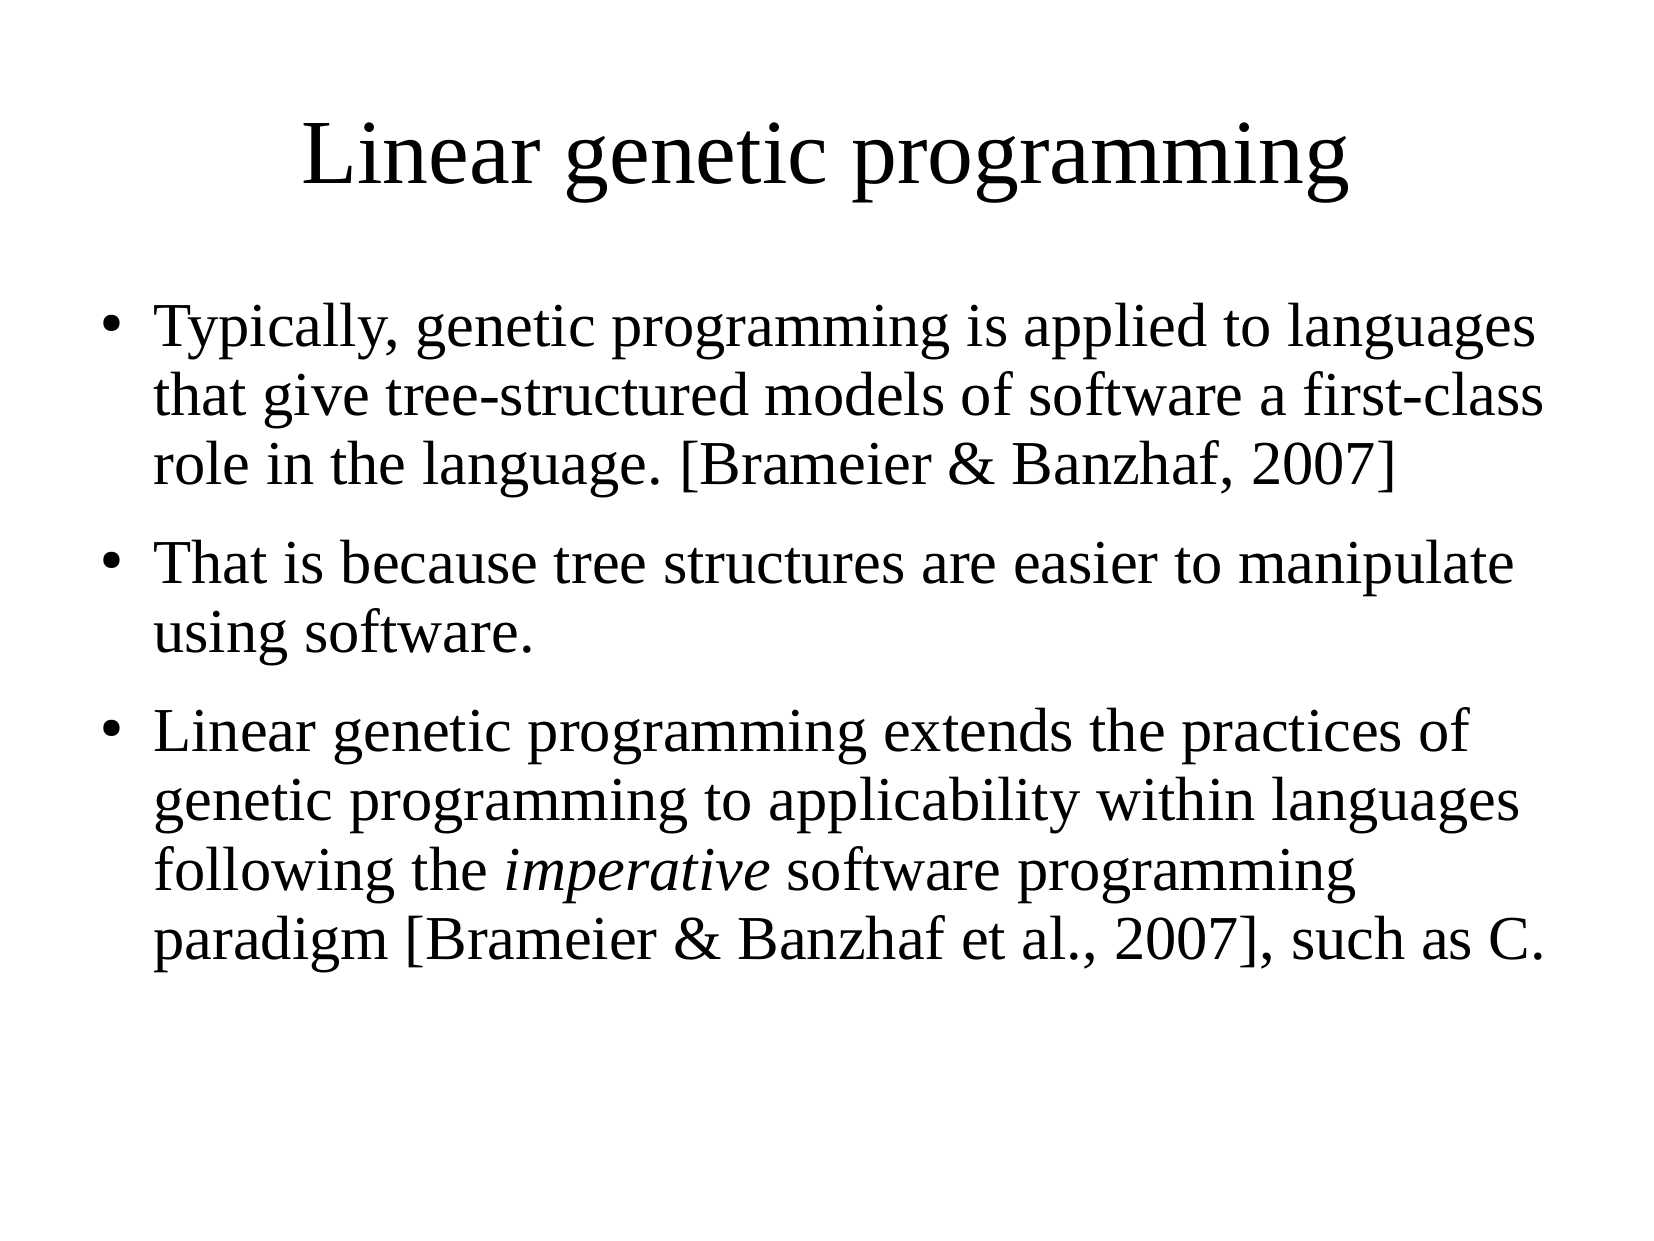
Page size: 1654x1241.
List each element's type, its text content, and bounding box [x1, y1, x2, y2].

title Linear genetic programming [82, 49, 1571, 257]
list Typically, genetic programming is applied to languages that give tree-structured models of software a first-class role in the language. [Brameier & Banzhaf, 2007] That is because tree structures are easier to manipulate using software. Linear genetic programming extends the practices of genetic programming to applicability within languages following the imperative software programming paradigm [Brameier & Banzhaf et al., 2007], such as C. [82, 290, 1571, 1010]
